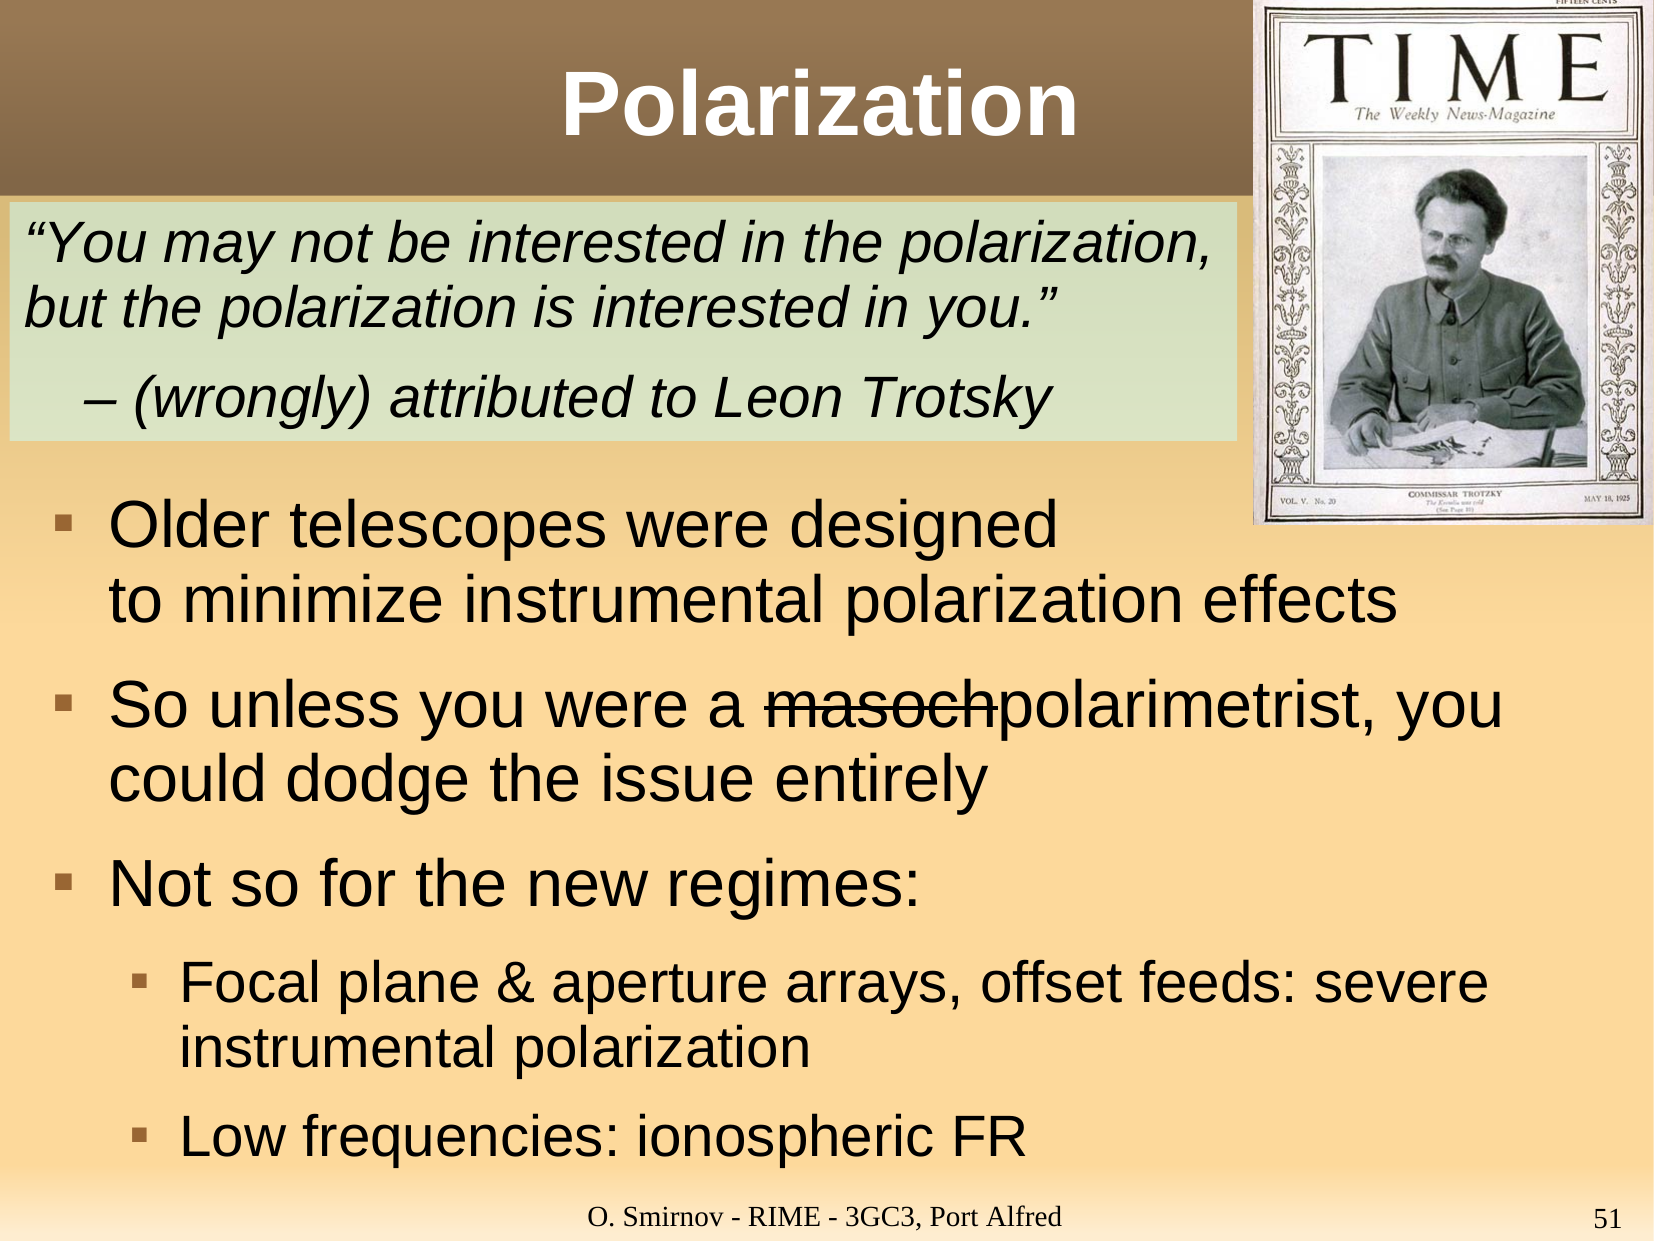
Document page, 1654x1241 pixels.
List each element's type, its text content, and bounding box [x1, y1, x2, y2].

title Polarization [76, 0, 1253, 208]
picture [0, 0, 1654, 1241]
list Older telescopes were designed to minimize instrumental polarization effects So unless you were a masochpolarimetrist, you could dodge the issue entirely Not so for the new regimes: Focal plane & aperture arrays, offset feeds: severe instrumental polarization Low frequencies: ionospheric FR [37, 487, 1654, 1241]
text_box “You may not be interested in the polarization, but the polarization is interested in you.” – (wrongly) attributed to Leon Trotsky [9, 202, 1238, 441]
